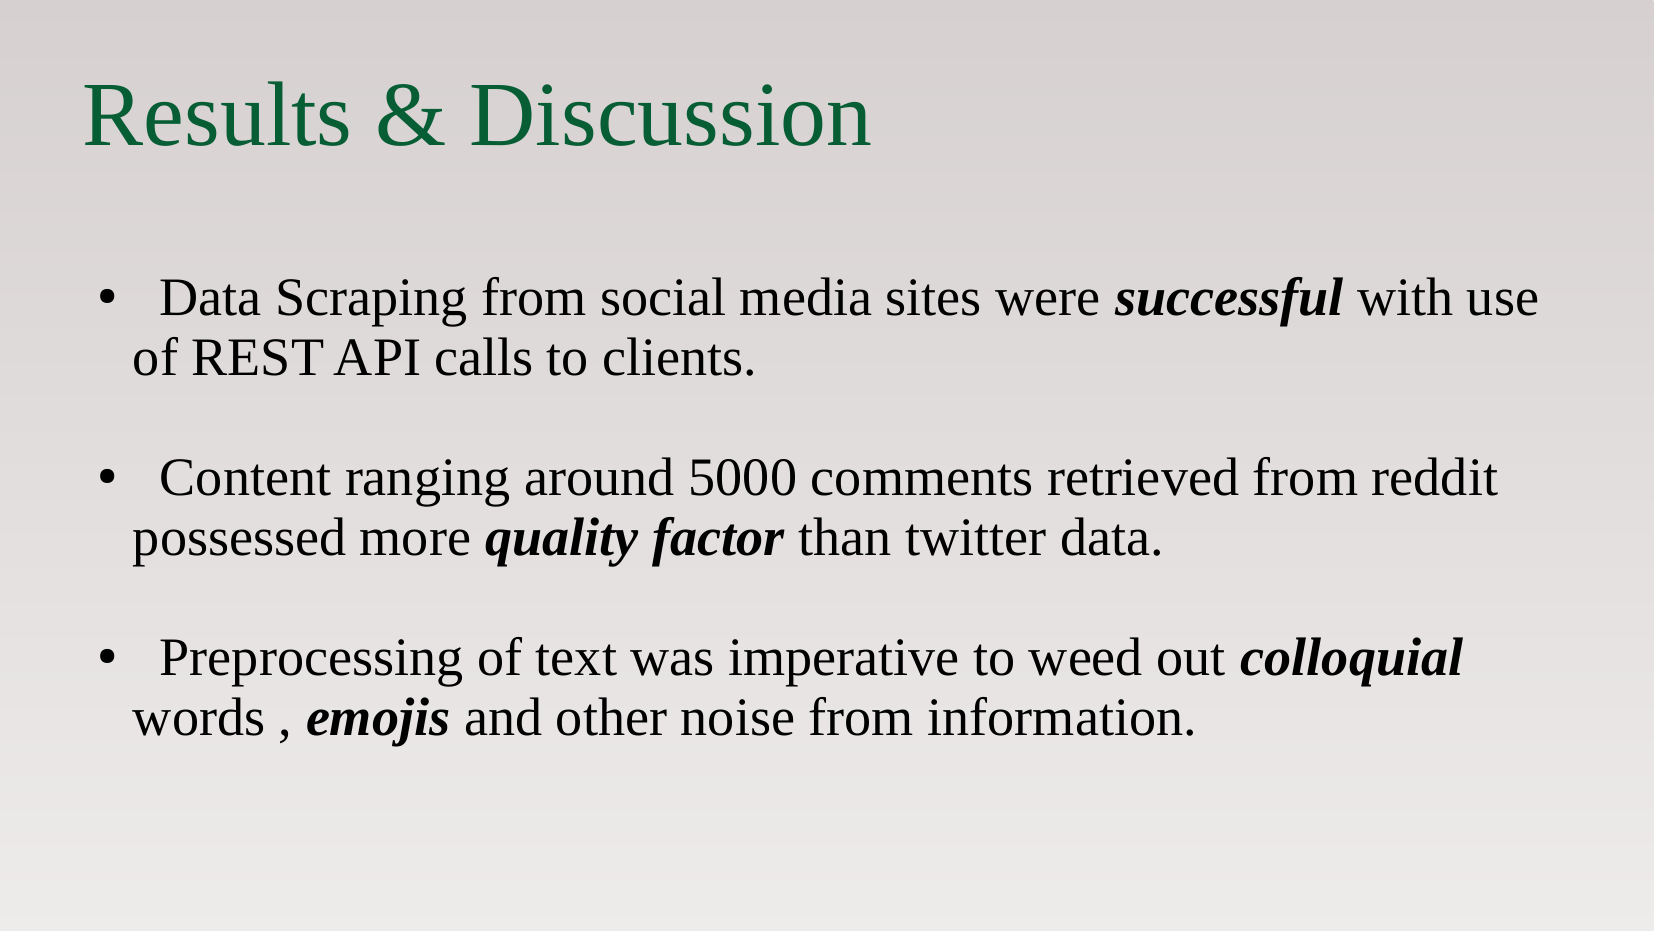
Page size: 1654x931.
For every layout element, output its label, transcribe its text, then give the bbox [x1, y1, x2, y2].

text_box Data Scraping from social media sites were successful with use of REST API calls to clients. Content ranging around 5000 comments retrieved from reddit possessed more quality factor than twitter data. Preprocessing of text was imperative to weed out colloquial words , emojis and other noise from information. [82, 260, 1560, 815]
subtitle [94, 0, 1583, 745]
title Results & Discussion [82, 37, 94, 193]
